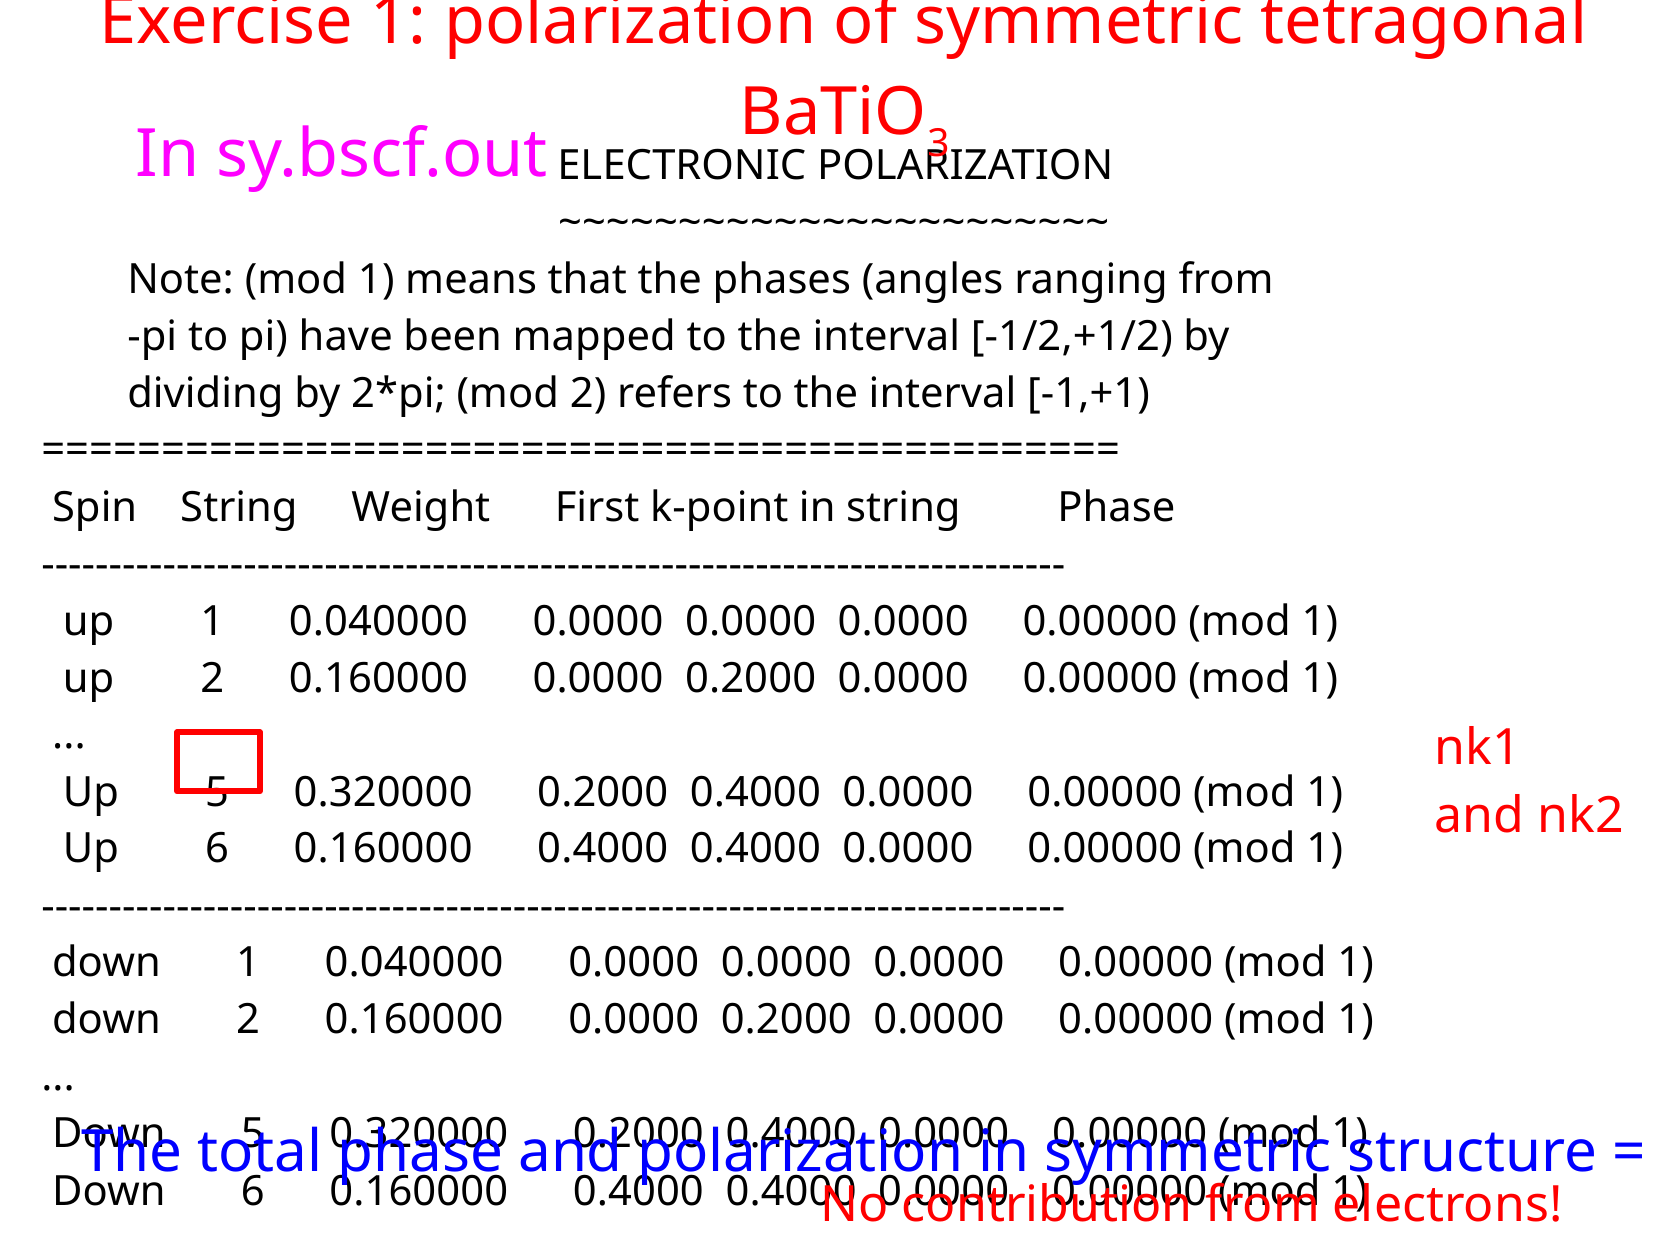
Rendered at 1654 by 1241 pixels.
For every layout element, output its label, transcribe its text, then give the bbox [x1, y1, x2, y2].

text_box ELECTRONIC POLARIZATION ~~~~~~~~~~~~~~~~~~~~~~~ Note: (mod 1) means that the phases (angles ranging from -pi to pi) have been mapped to the interval [-1/2,+1/2) by dividing by 2*pi; (mod 2) refers to the interval [-1,+1) ============================================= Spin String Weight First k-point in string Phase ---------------------------------------------------------------------------- up 1 0.040000 0.0000 0.0000 0.0000 0.00000 (mod 1) up 2 0.160000 0.0000 0.2000 0.0000 0.00000 (mod 1) ... Up 5 0.320000 0.2000 0.4000 0.0000 0.00000 (mod 1) Up 6 0.160000 0.4000 0.4000 0.0000 0.00000 (mod 1) ---------------------------------------------------------------------------- down 1 0.040000 0.0000 0.0000 0.0000 0.00000 (mod 1) down 2 0.160000 0.0000 0.2000 0.0000 0.00000 (mod 1) ... Down 5 0.320000 0.2000 0.4000 0.0000 0.00000 (mod 1) Down 6 0.160000 0.4000 0.4000 0.0000 0.00000 (mod 1) ---------------------------------------------------------------------------- [23, 124, 1630, 1241]
title Exercise 1: polarization of symmetric tetragonal BaTiO3 [35, 0, 1654, 174]
text_box No contribution from electrons! [803, 1158, 1630, 1241]
text_box The total phase and polarization in symmetric structure = 0 [63, 1098, 1573, 1205]
text_box nk1 and nk2 [1417, 700, 1621, 868]
